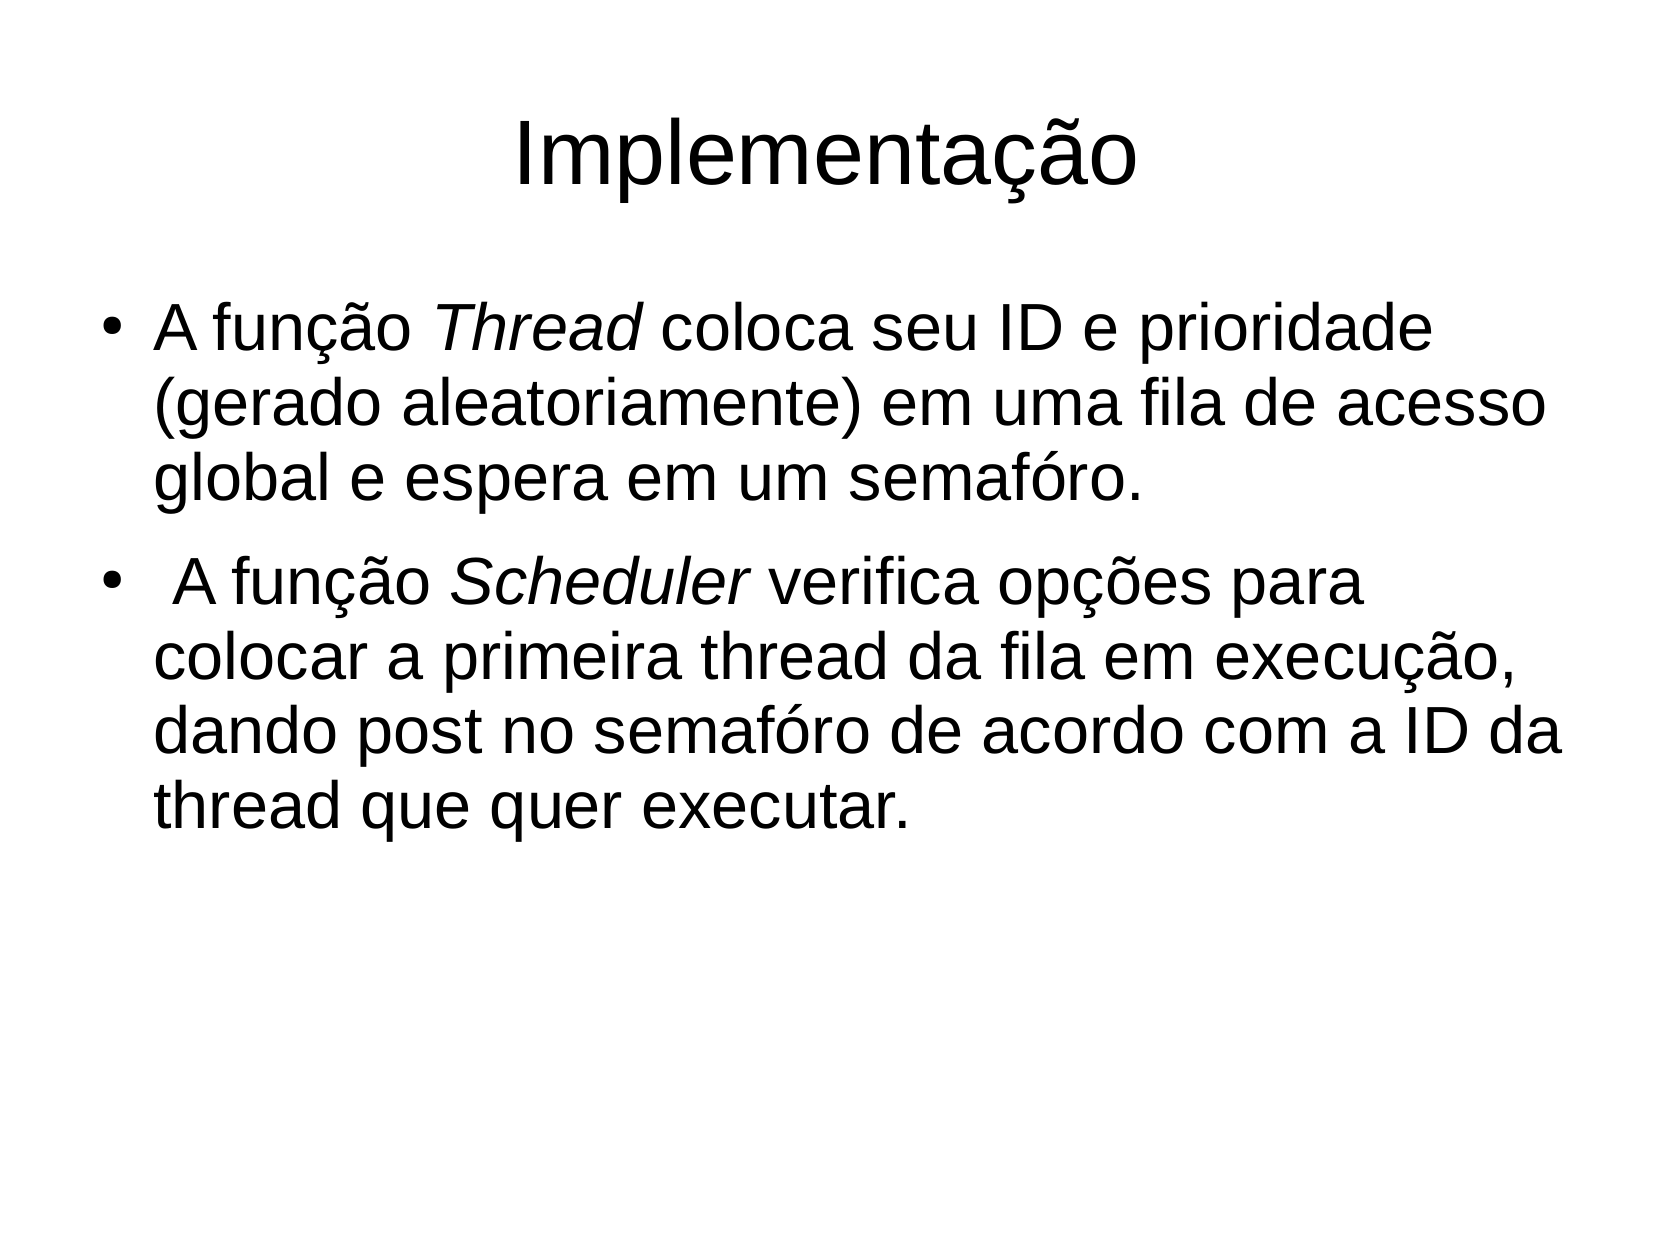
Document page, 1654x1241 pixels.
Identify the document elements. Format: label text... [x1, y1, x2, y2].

list A função Thread coloca seu ID e prioridade (gerado aleatoriamente) em uma fila de acesso global e espera em um semafóro. A função Scheduler verifica opções para colocar a primeira thread da fila em execução, dando post no semafóro de acordo com a ID da thread que quer executar. [82, 290, 1571, 1010]
title Implementação [82, 49, 1571, 257]
